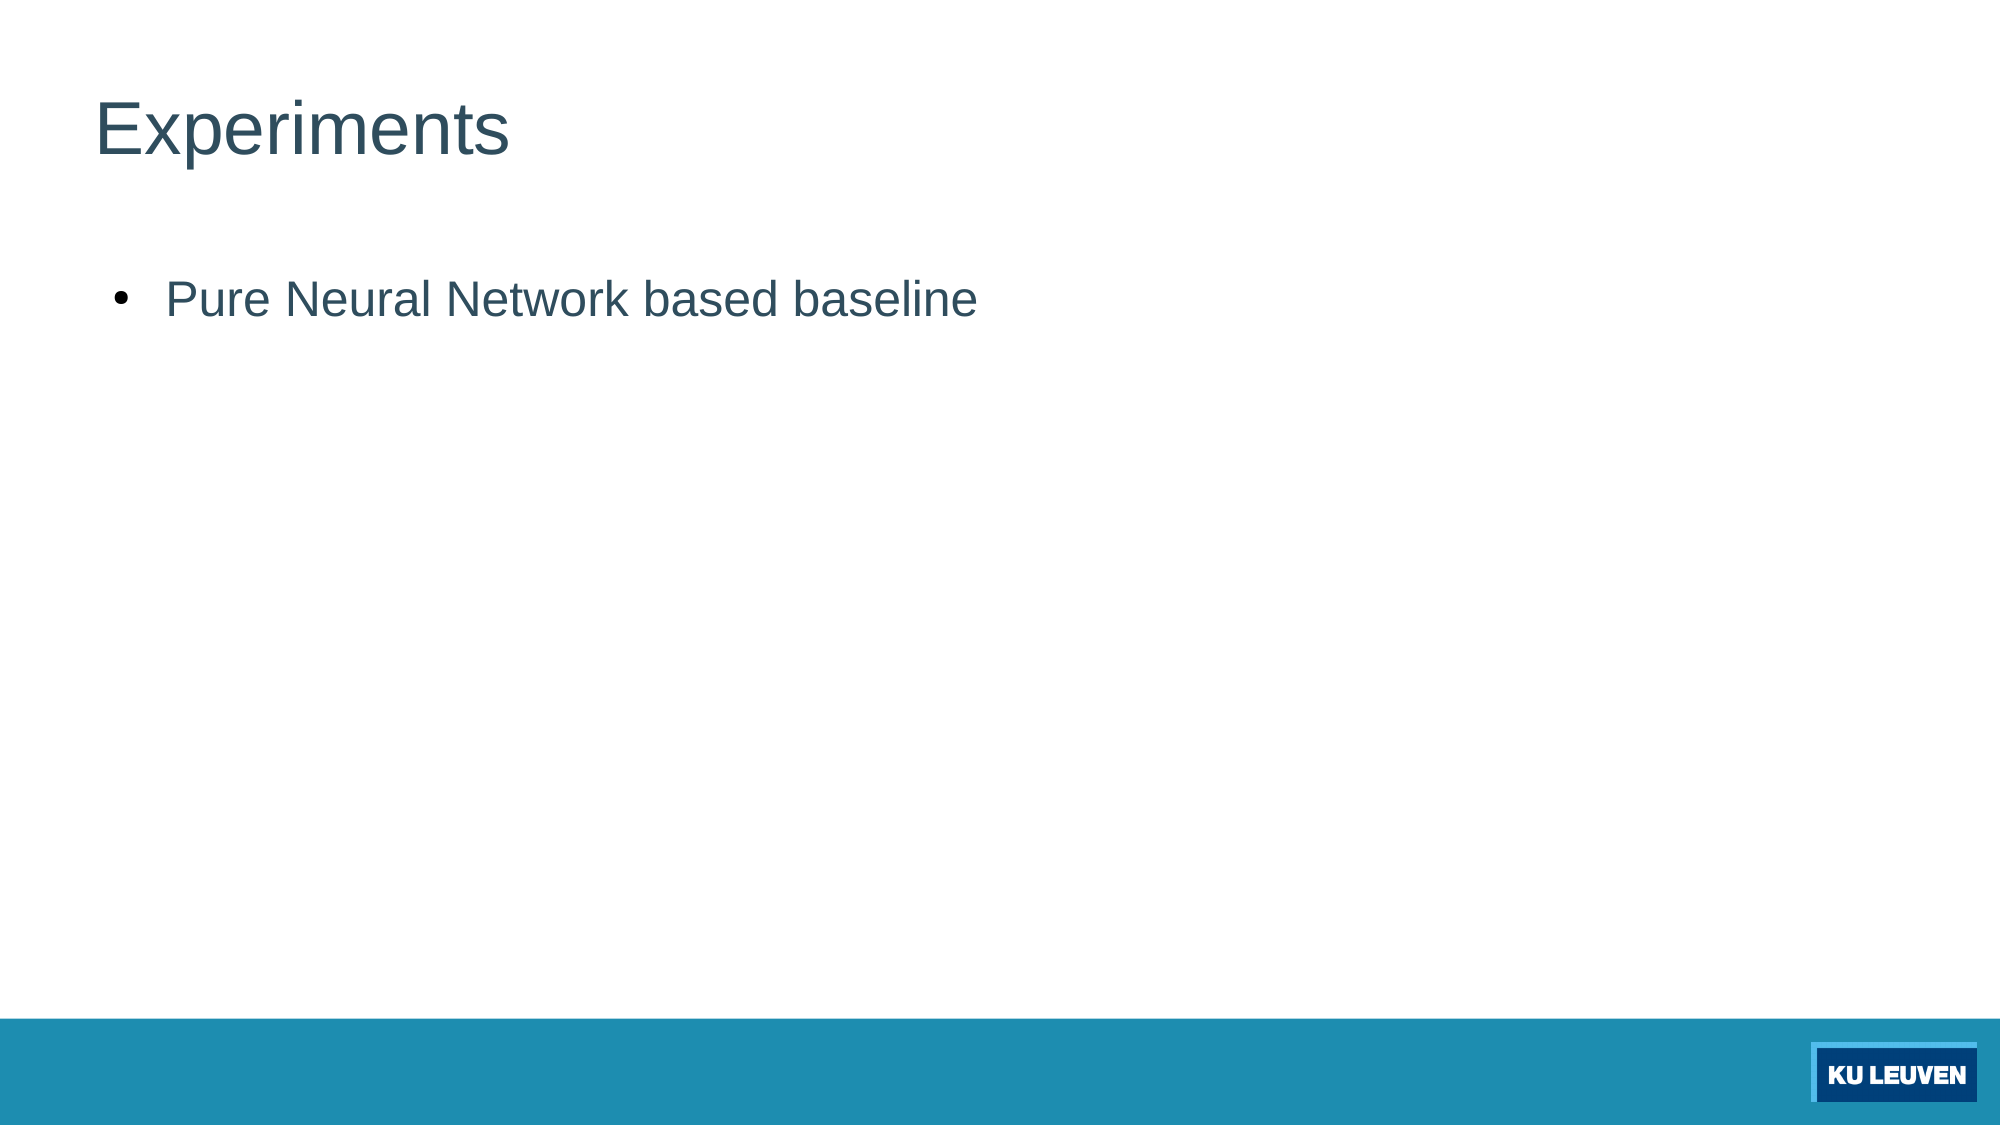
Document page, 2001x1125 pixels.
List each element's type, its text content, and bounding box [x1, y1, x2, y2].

list Pure Neural Network based baseline [94, 271, 1126, 991]
title Experiments [94, 33, 1906, 223]
picture [1811, 1042, 1977, 1102]
